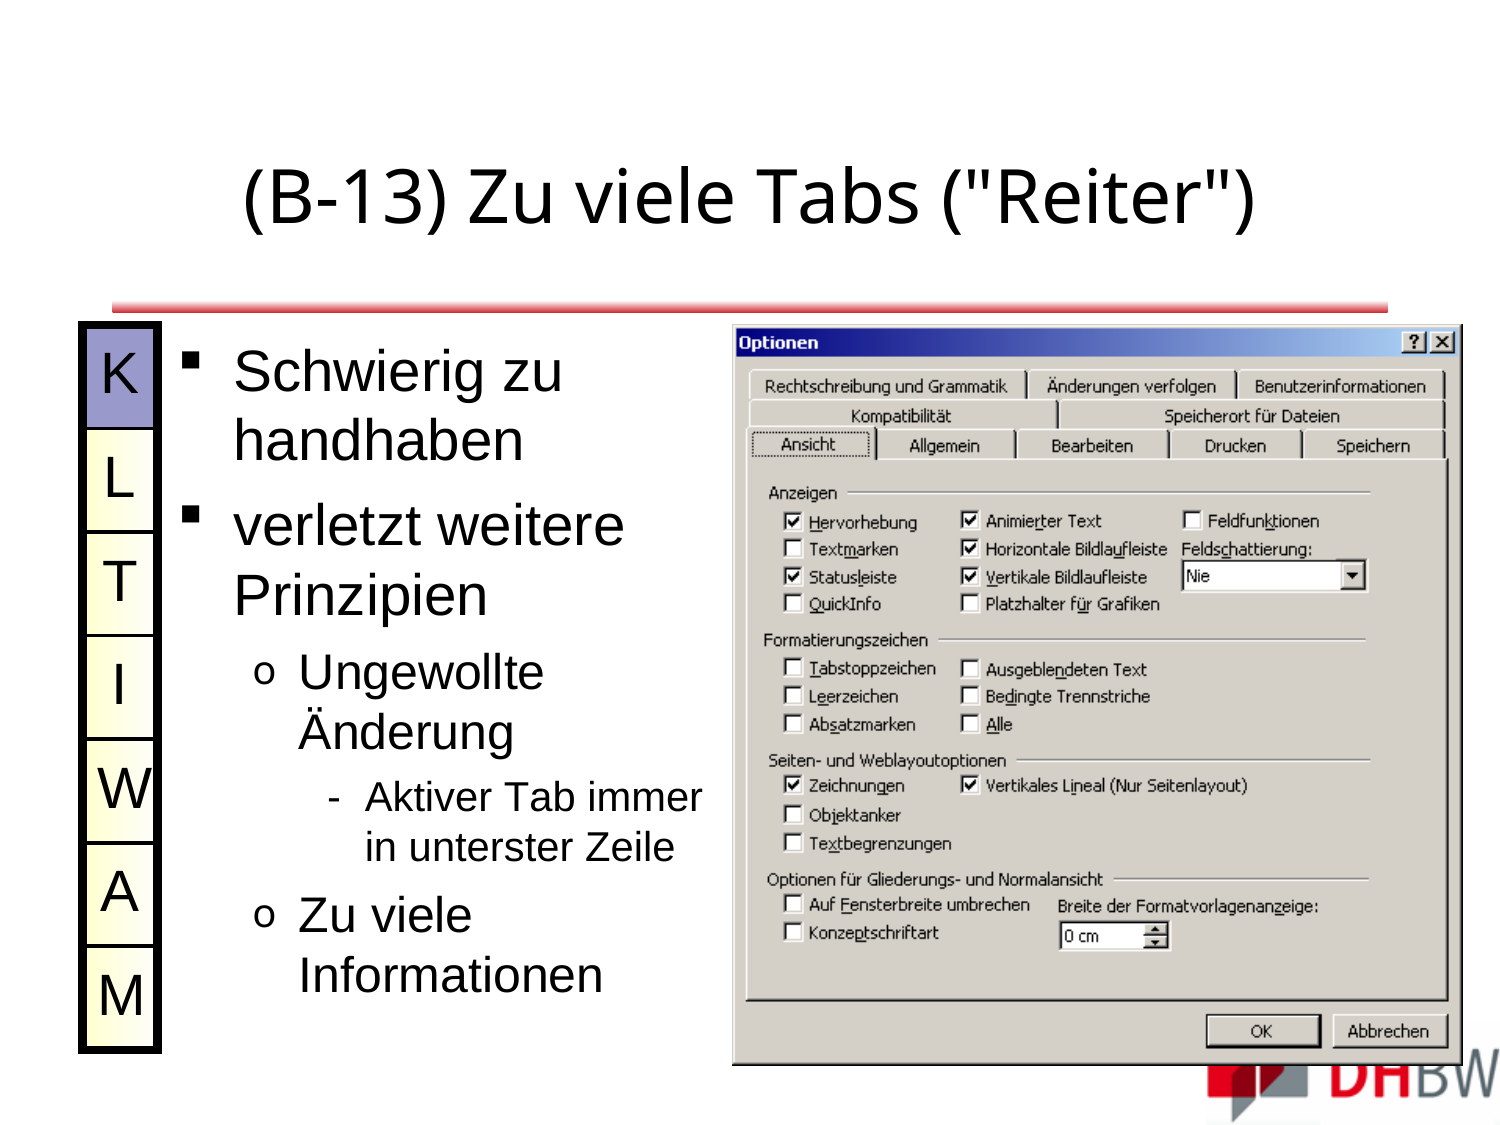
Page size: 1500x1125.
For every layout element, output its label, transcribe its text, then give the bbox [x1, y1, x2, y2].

table_cell L [87, 430, 153, 530]
table_cell T [87, 534, 153, 634]
table_cell M [87, 948, 153, 1046]
list Schwierig zu handhaben verletzt weitere Prinzipien Ungewollte Änderung Aktiver Tab immer in unterster Zeile Zu viele Informationen [162, 324, 732, 1051]
table_cell W [87, 741, 153, 841]
table_cell A [87, 845, 153, 944]
table_header K [87, 329, 153, 427]
table_cell I [87, 637, 153, 737]
title (B-13) Zu viele Tabs ("Reiter") [112, 99, 1388, 288]
picture [732, 324, 1500, 1125]
